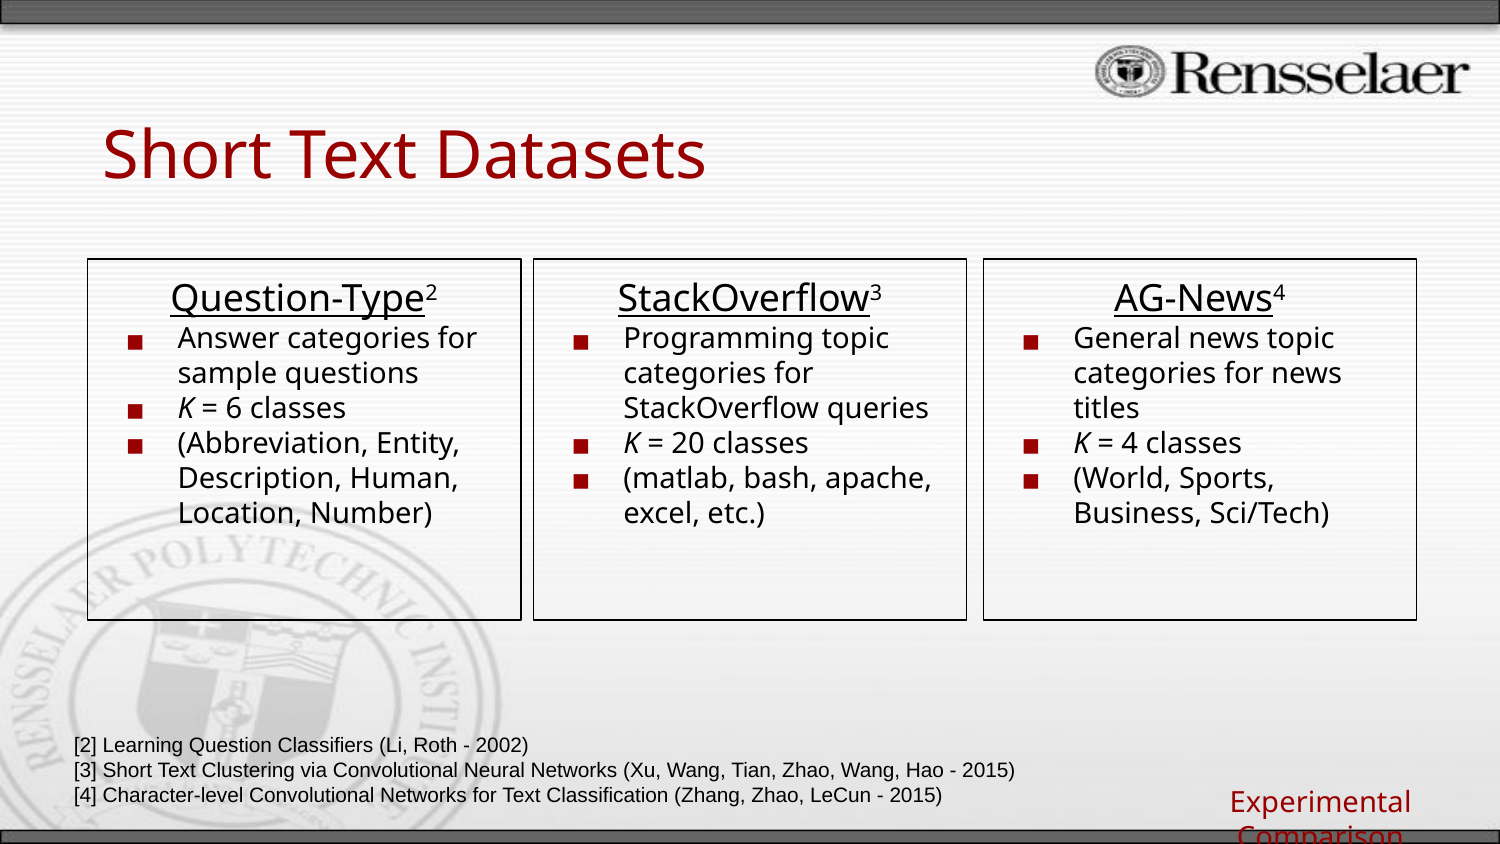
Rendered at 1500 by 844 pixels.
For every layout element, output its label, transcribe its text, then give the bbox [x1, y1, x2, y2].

picture [1278, 833, 1285, 844]
list Question-Type2 Answer categories for sample questions K = 6 classes (Abbreviation, Entity, Description, Human, Location, Number) [87, 259, 521, 620]
picture [1288, 833, 1295, 844]
list AG-News4 General news topic categories for news titles K = 4 classes (World, Sports, Business, Sci/Tech) [983, 259, 1417, 620]
picture [1259, 833, 1268, 844]
picture [1390, 833, 1398, 844]
text_box Experimental Comparison [1141, 768, 1500, 816]
list StackOverflow3 Programming topic categories for StackOverflow queries K = 20 classes (matlab, bash, apache, excel, etc.) [533, 259, 967, 620]
title Short Text Datasets [87, 102, 1413, 202]
picture [1372, 833, 1381, 844]
text_box [2] Learning Question Classifiers (Li, Roth - 2002) [3] Short Text Clustering via Convolutional Neural Networks (Xu, Wang, Tian, Zhao, Wang, Hao - 2015) [4] Character-level Convolutional Networks for Text Classification (Zhang, Zhao, LeCun - 2015) [58, 716, 1086, 816]
picture [1305, 833, 1314, 844]
picture [0, 0, 1500, 844]
